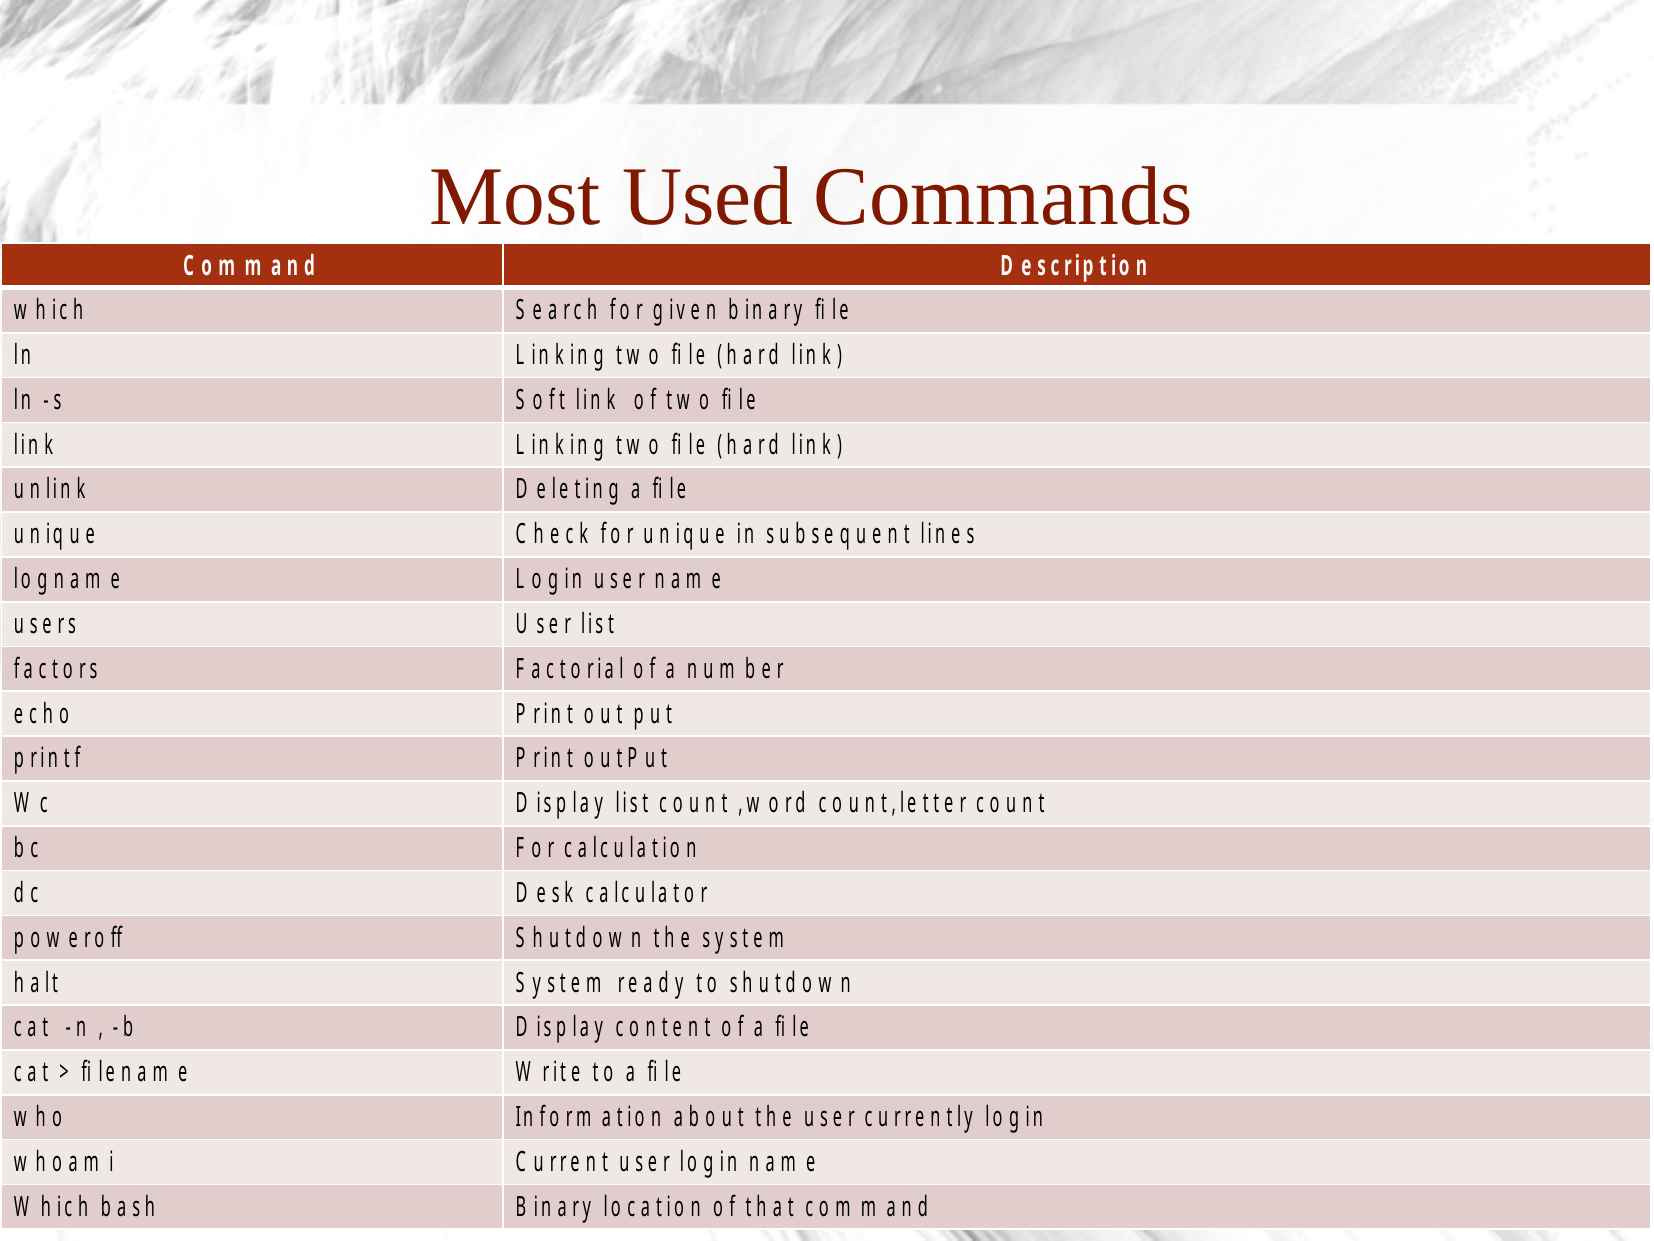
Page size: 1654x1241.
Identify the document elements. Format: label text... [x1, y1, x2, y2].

picture [0, 0, 1654, 1241]
title Most Used Commands [118, 112, 1506, 240]
